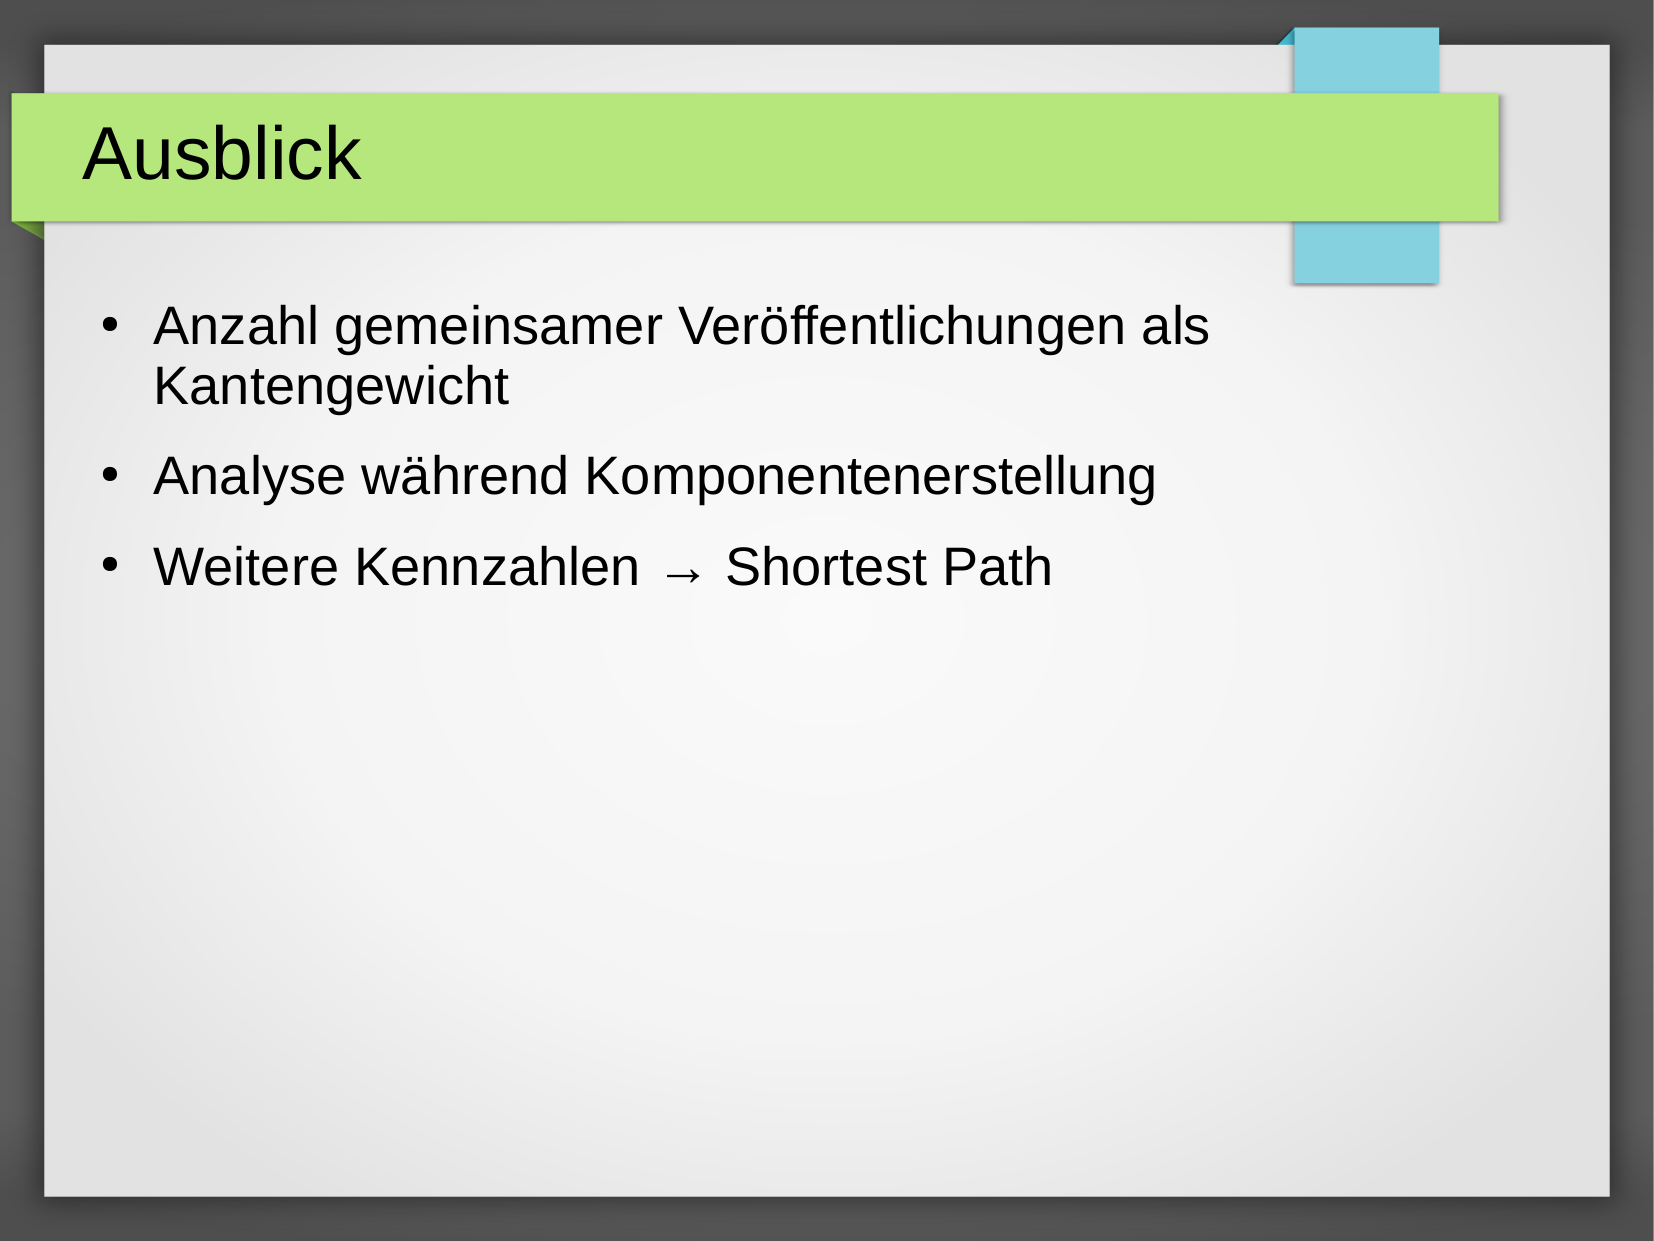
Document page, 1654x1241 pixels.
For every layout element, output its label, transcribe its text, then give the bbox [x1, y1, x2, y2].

title Ausblick [82, 94, 1264, 213]
picture [0, 0, 1654, 1241]
list Anzahl gemeinsamer Veröffentlichungen als Kantengewicht Analyse während Komponentenerstellung Weitere Kennzahlen → Shortest Path [82, 295, 1571, 1015]
